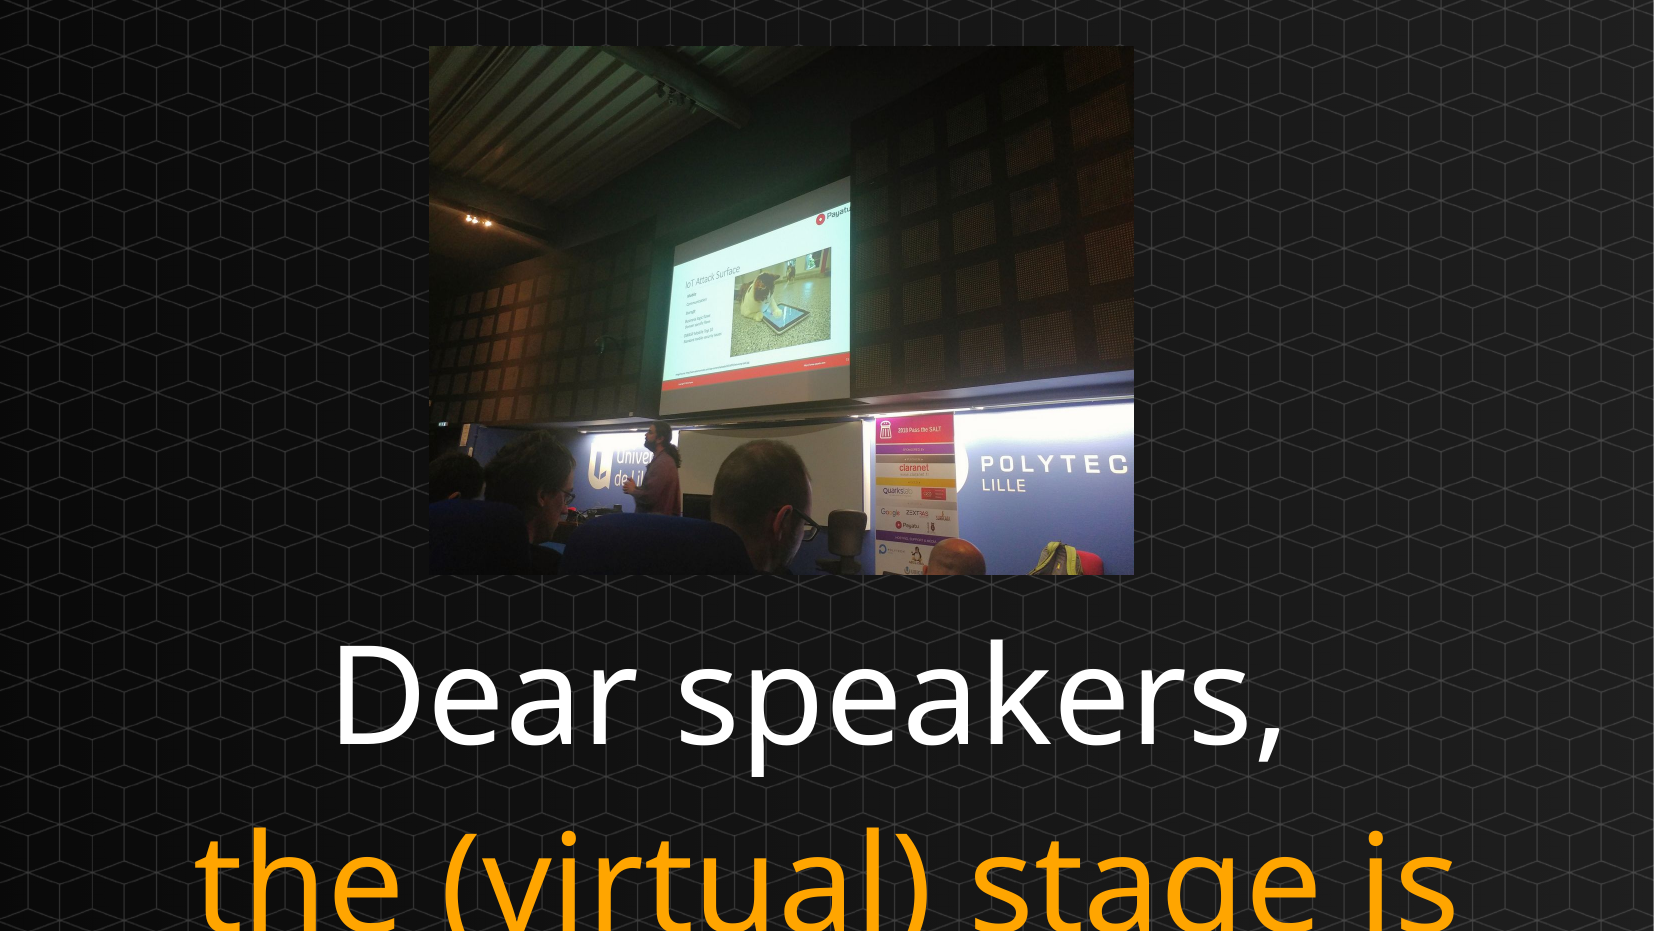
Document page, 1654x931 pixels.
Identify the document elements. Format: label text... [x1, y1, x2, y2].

picture [0, 0, 1654, 590]
text_box Dear speakers, the (virtual) stage is yours! [0, 590, 1654, 931]
